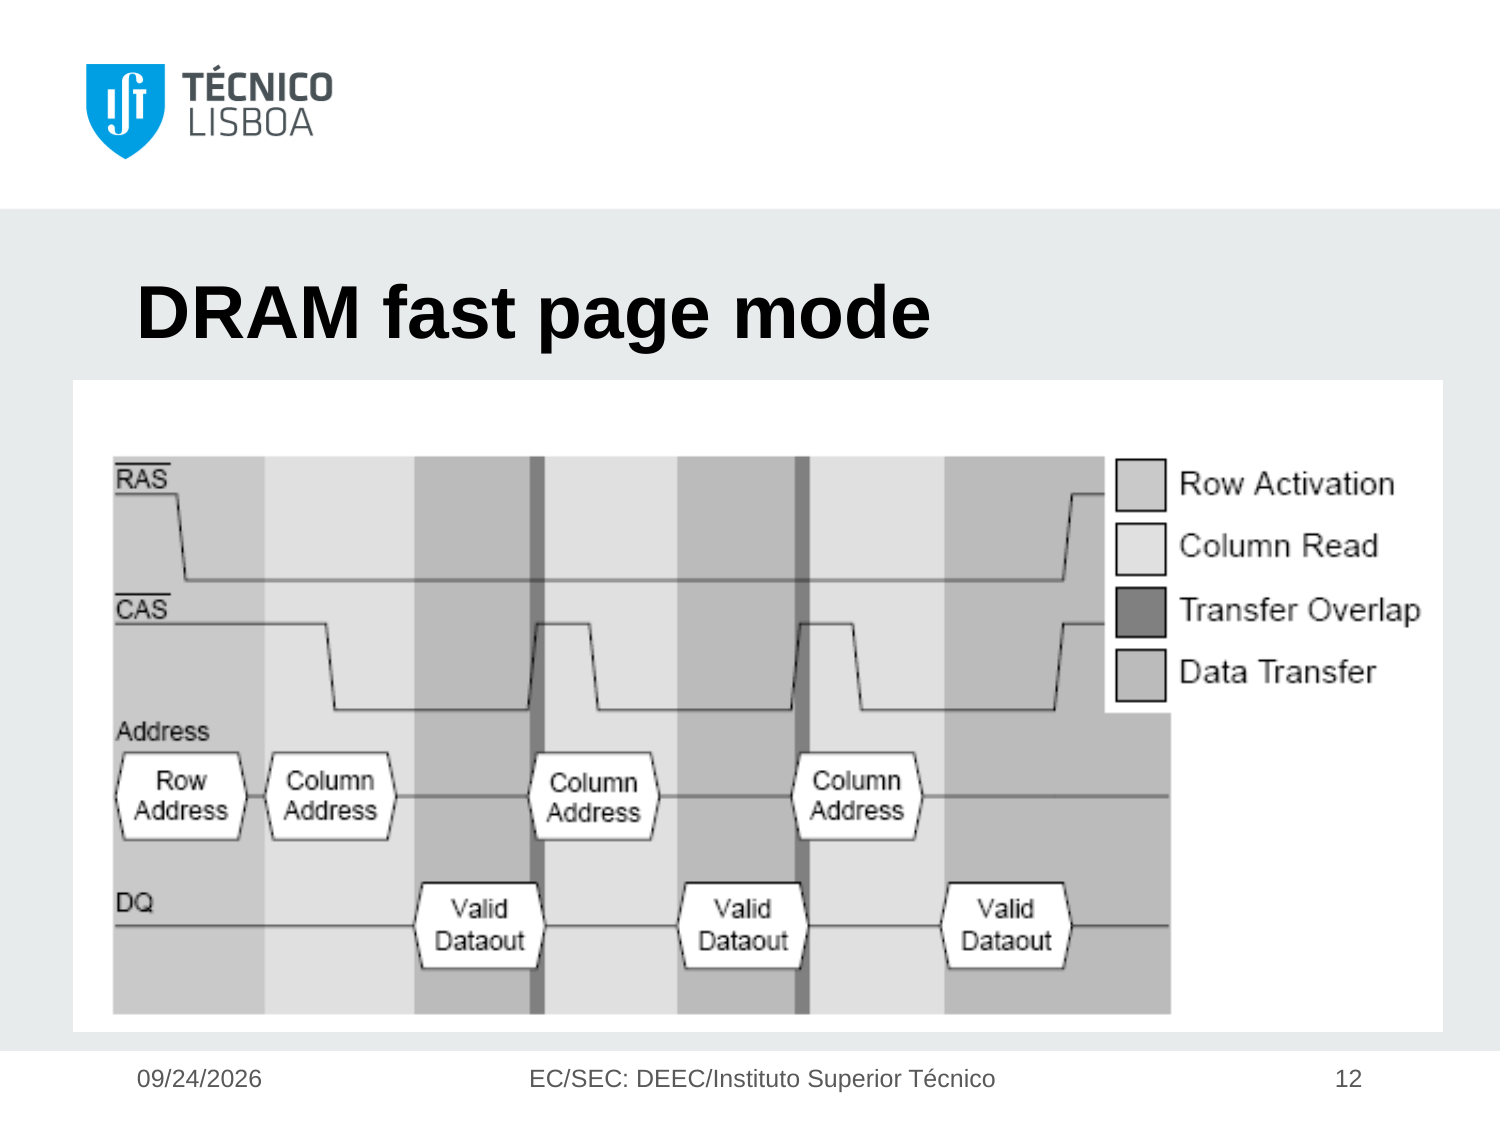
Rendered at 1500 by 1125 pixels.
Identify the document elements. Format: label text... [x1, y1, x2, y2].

title DRAM fast page mode [121, 237, 1378, 380]
slide_number <number> [1077, 1052, 1378, 1103]
footer EC/SEC: DEEC/Instituto Superior Técnico [512, 1052, 1021, 1103]
slide_number 12/03/2020 [121, 1052, 425, 1103]
picture [0, 0, 1500, 1125]
